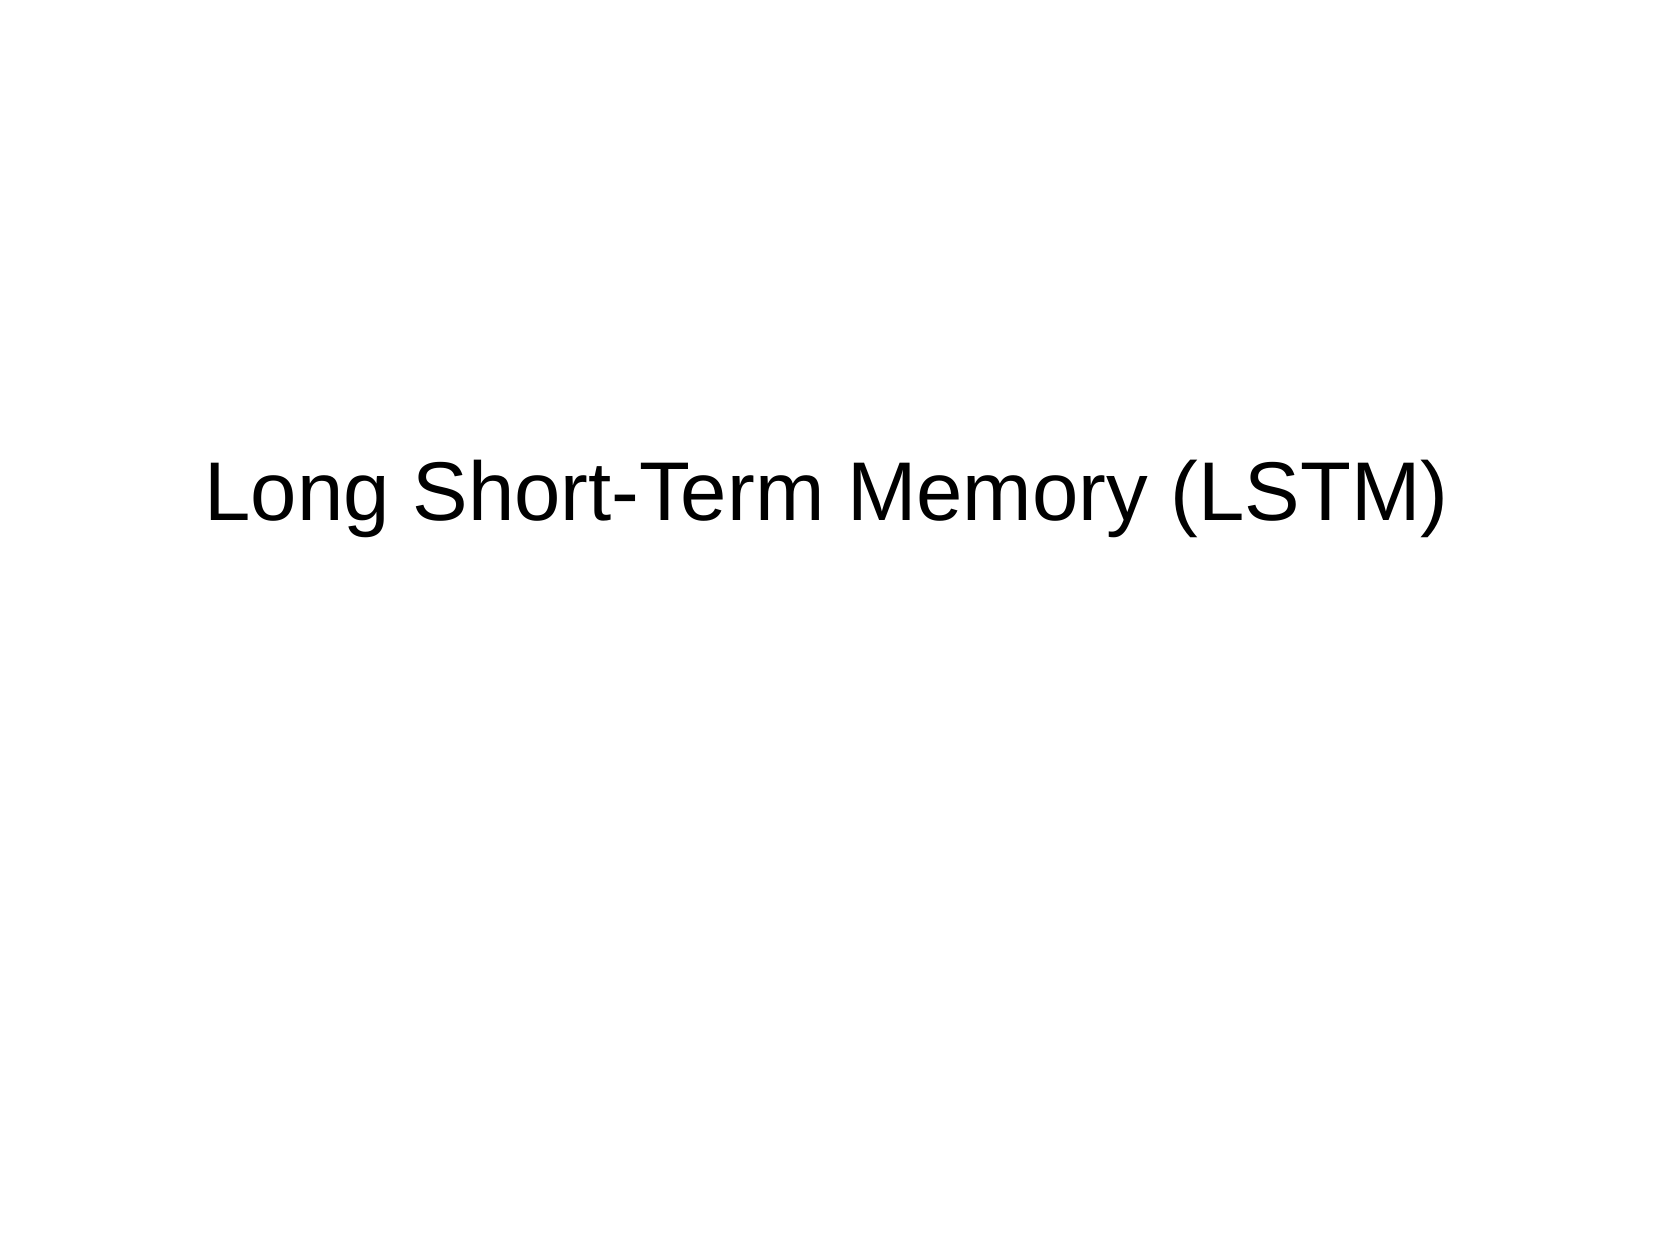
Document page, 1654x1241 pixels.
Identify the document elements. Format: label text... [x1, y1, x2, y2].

subtitle Long Short-Term Memory (LSTM) [82, 49, 1571, 1010]
